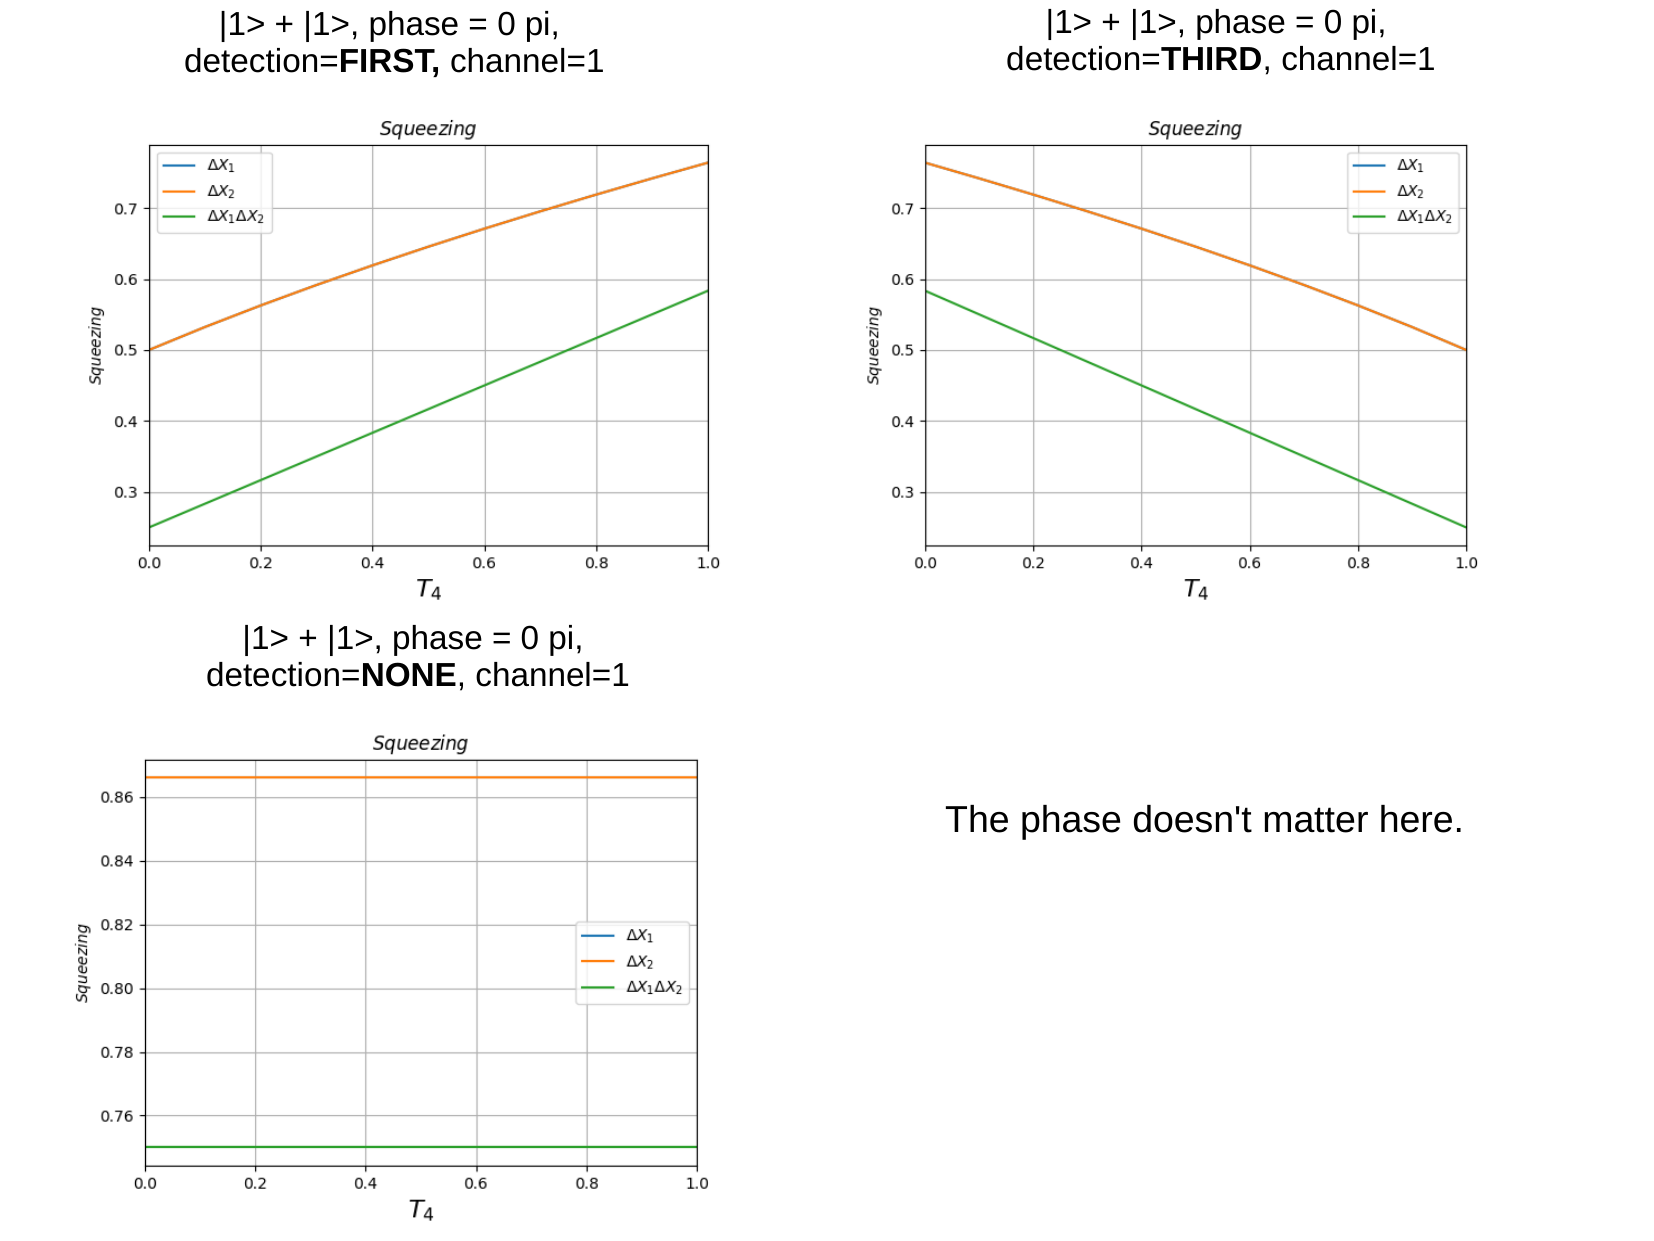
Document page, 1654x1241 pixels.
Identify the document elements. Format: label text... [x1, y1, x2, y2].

title The phase doesn't matter here. [933, 779, 1477, 861]
title |1> + |1>, phase = 0 pi, detection=NONE, channel=1 [141, 616, 686, 696]
title |1> + |1>, phase = 0 pi, detection=THIRD, channel=1 [944, 0, 1489, 81]
title |1> + |1>, phase = 0 pi, detection=FIRST, channel=1 [118, 2, 662, 82]
picture [59, 82, 780, 603]
picture [838, 82, 1536, 603]
picture [56, 696, 768, 1224]
